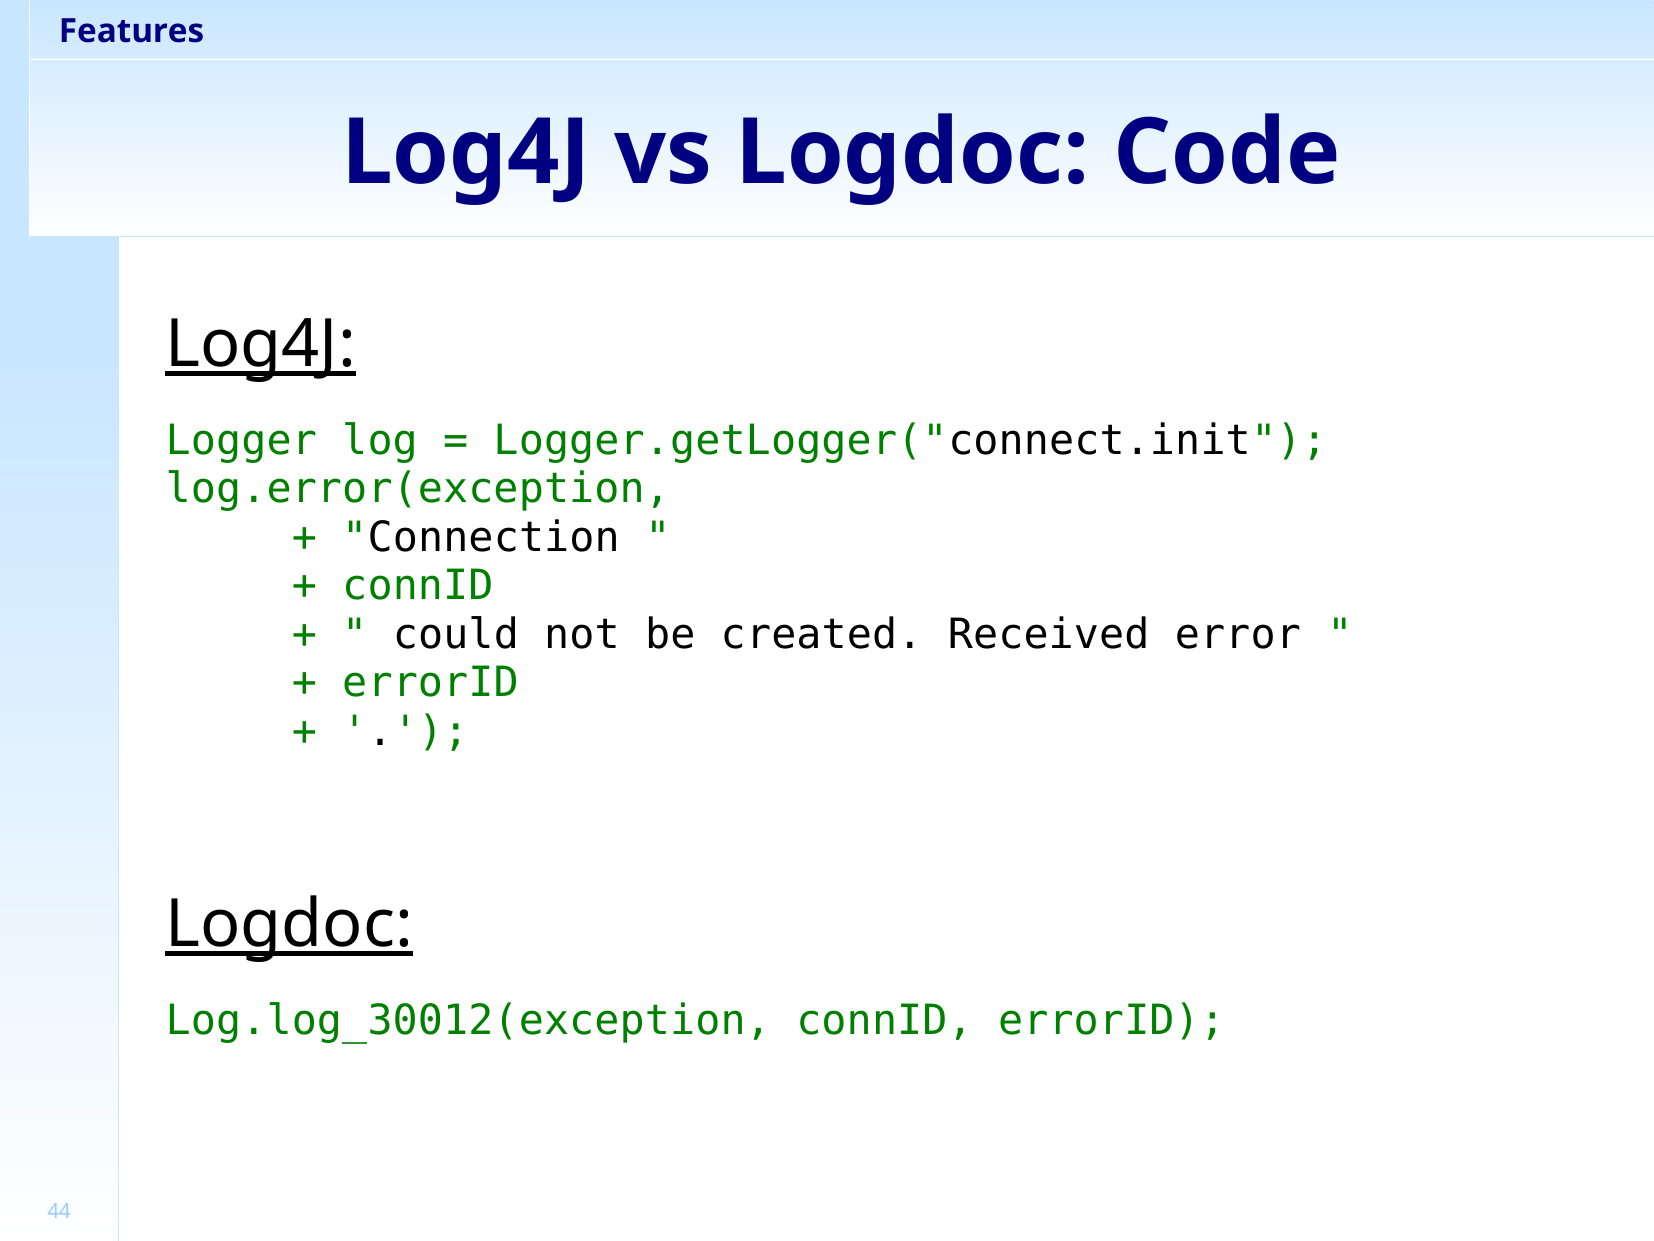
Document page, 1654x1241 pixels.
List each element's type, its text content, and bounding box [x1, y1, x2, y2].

title Features [59, 0, 355, 60]
list Log4J: Logger log = Logger.getLogger("connect.init"); log.error(exception, + "Connection " + connID + " could not be created. Received error " + errorID + '.'); Logdoc: Log.log_30012(exception, connID, errorID); [147, 295, 1625, 1182]
title Log4J vs Logdoc: Code [29, 59, 1654, 237]
